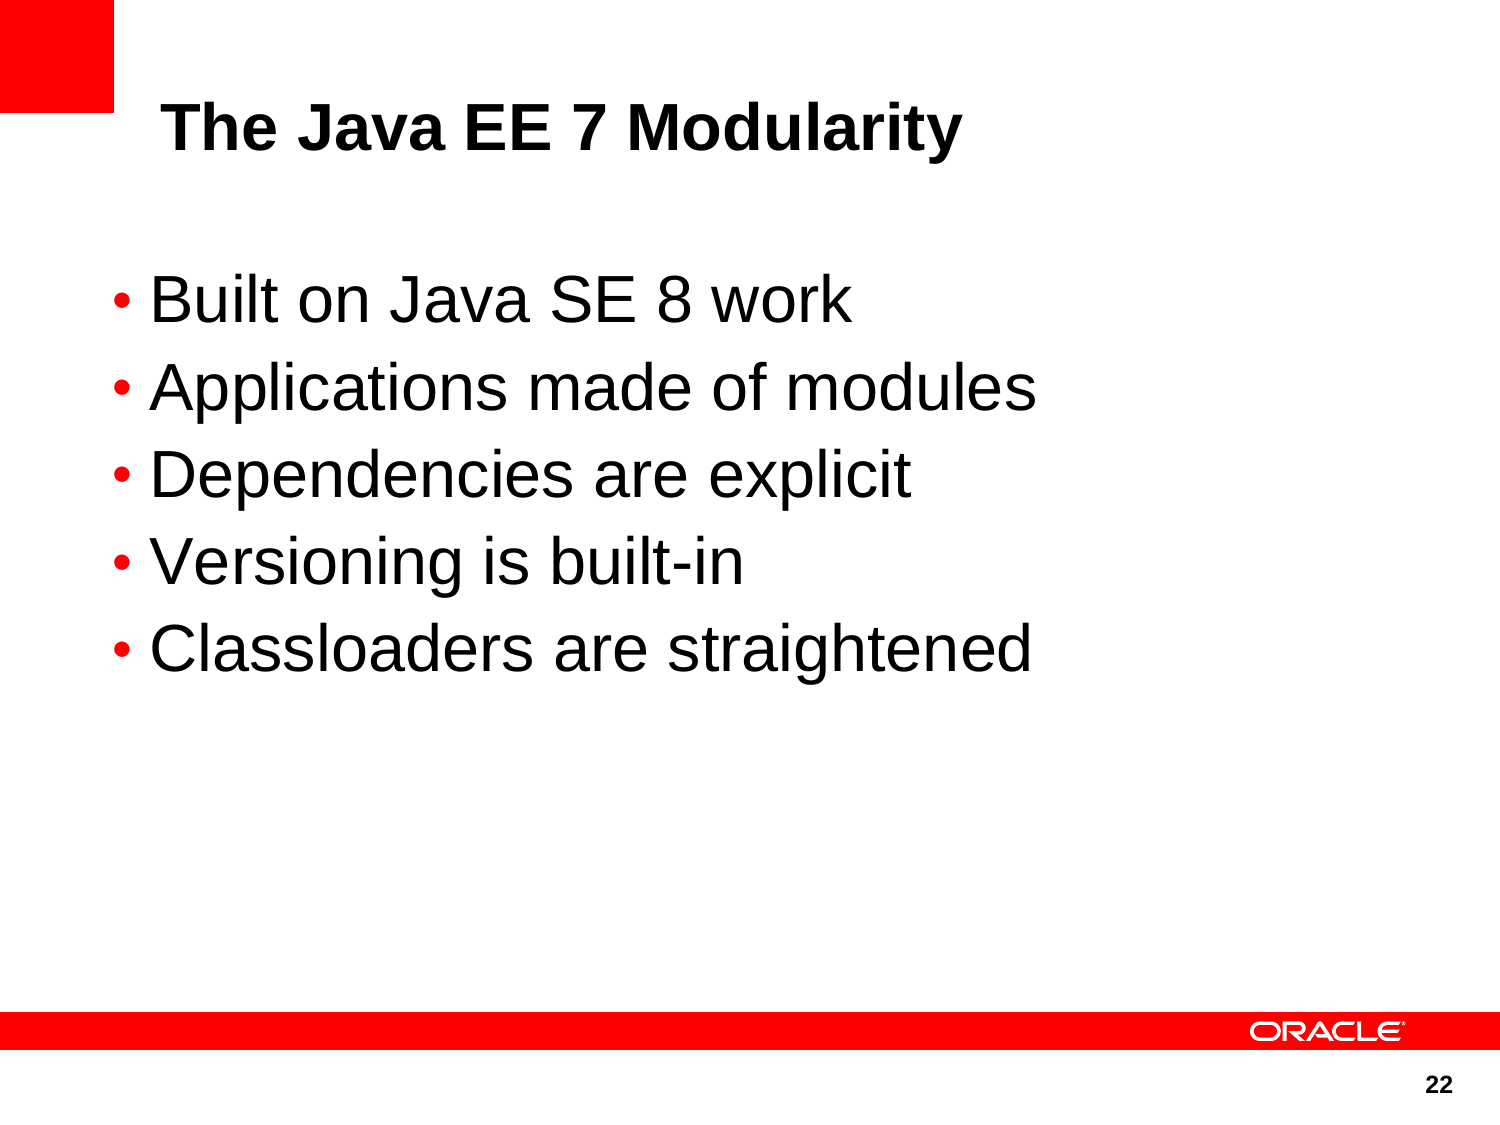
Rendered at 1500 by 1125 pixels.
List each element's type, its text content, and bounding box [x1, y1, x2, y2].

picture [0, 0, 114, 113]
title The Java EE 7 Modularity [145, 49, 1390, 205]
list Built on Java SE 8 work Applications made of modules Dependencies are explicit Versioning is built-in Classloaders are straightened [112, 262, 1349, 1005]
picture [0, 1012, 1500, 1050]
